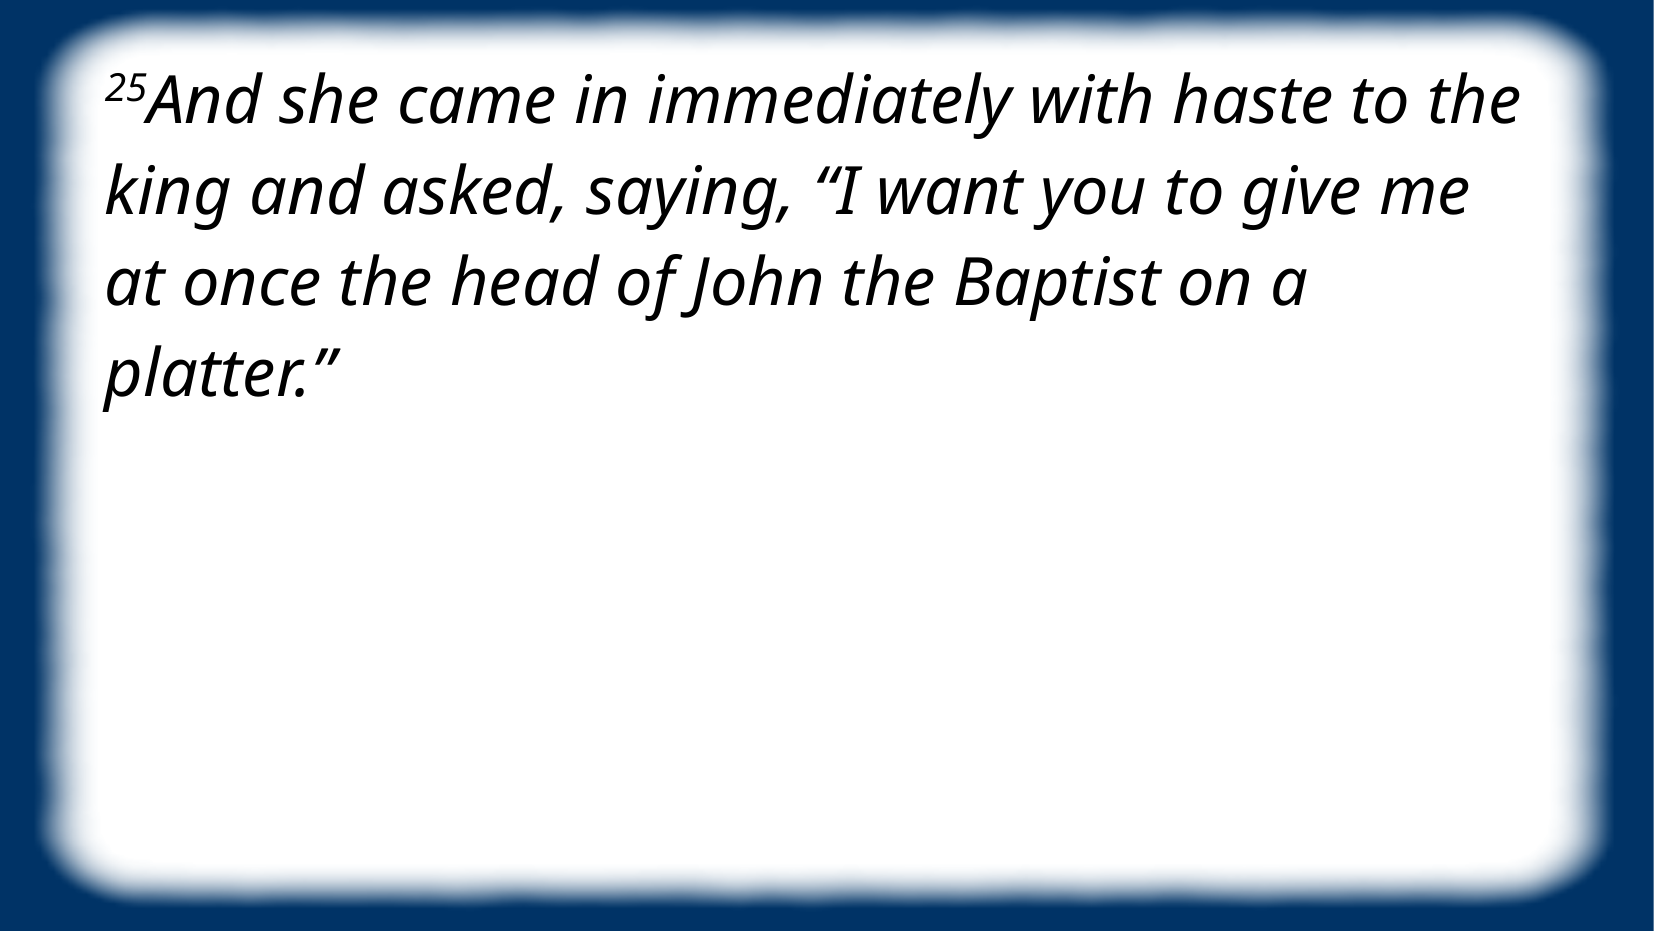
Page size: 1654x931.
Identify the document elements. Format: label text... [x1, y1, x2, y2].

text_box 25And she came in immediately with haste to the king and asked, saying, “I want you to give me at once the head of John the Baptist on a platter.” [90, 45, 1546, 415]
picture [0, 0, 1654, 931]
